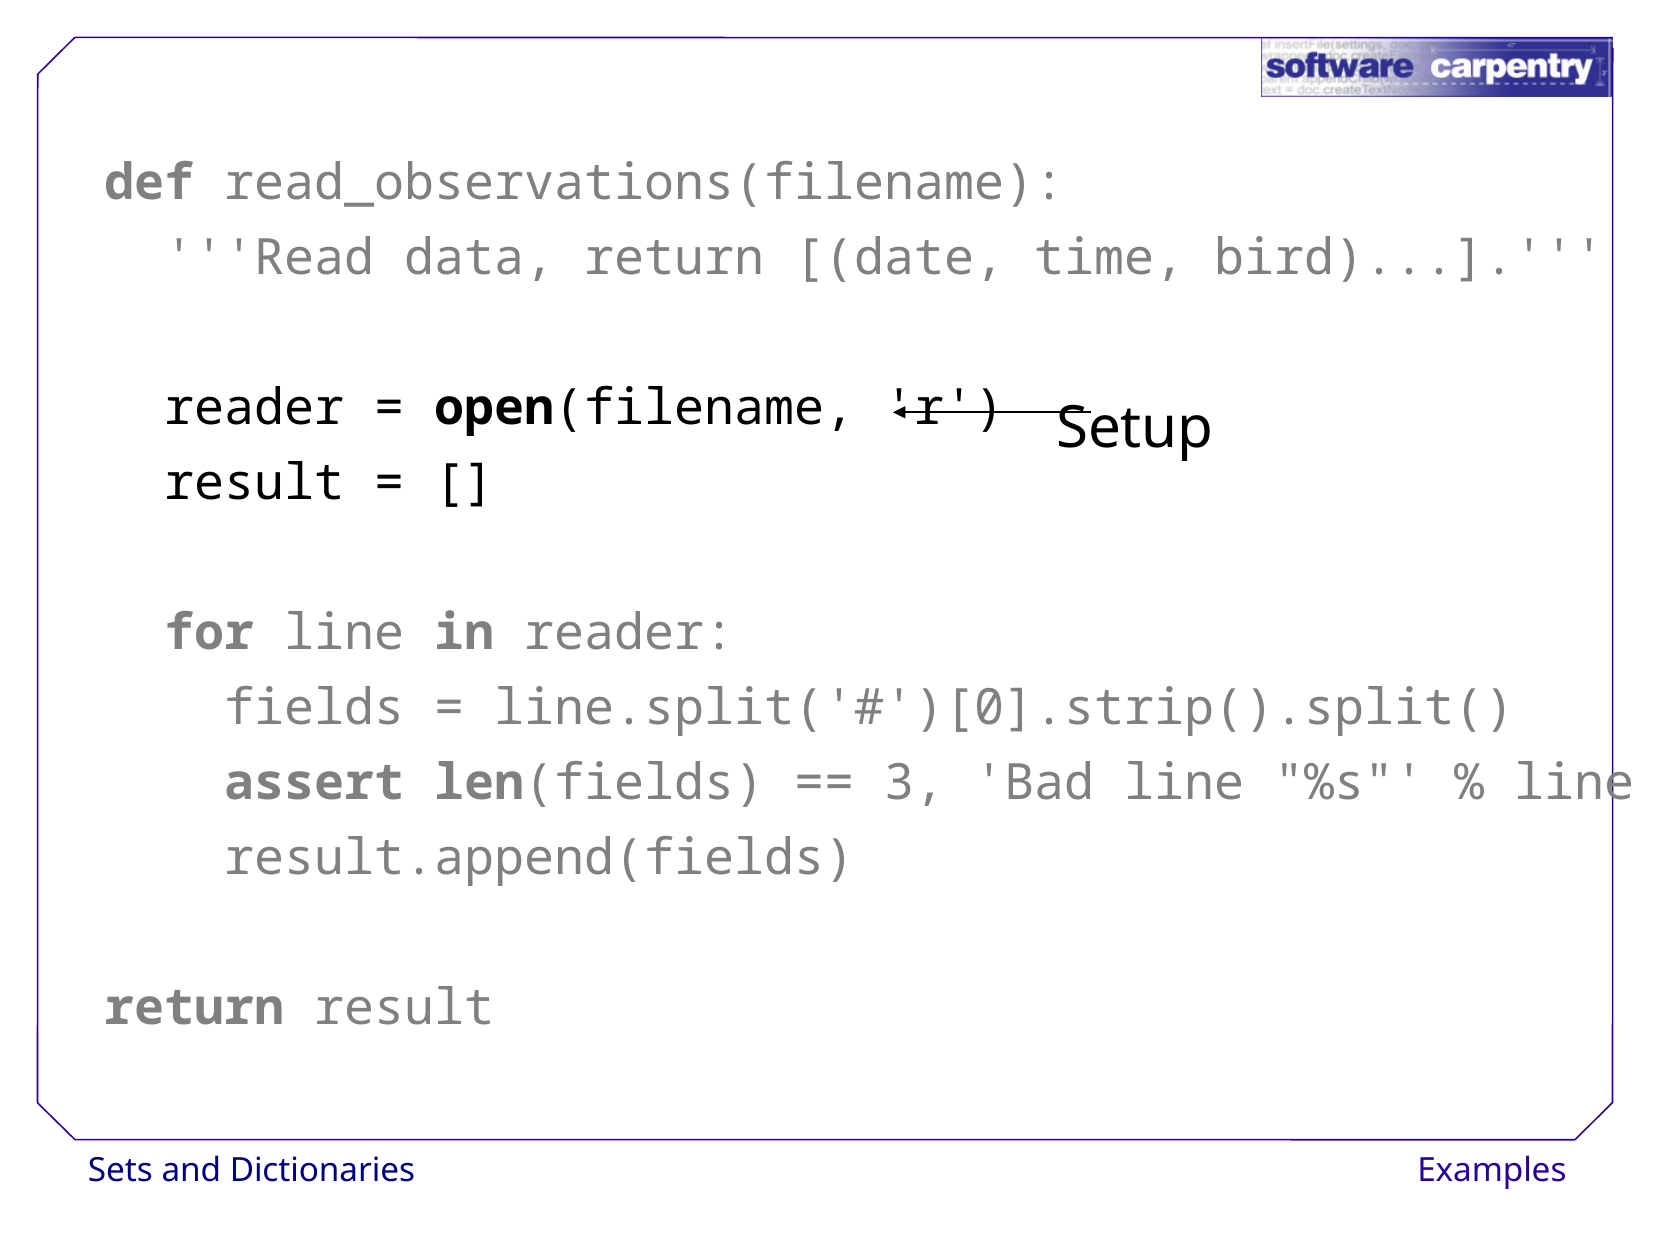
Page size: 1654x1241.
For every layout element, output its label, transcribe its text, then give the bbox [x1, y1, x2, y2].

picture [1261, 39, 1613, 97]
text_box def read_observations(filename): '''Read data, return [(date, time, bird)...].''' reader = open(filename, 'r') result = [] for line in reader: fields = line.split('#')[0].strip().split() assert len(fields) == 3, 'Bad line "%s"' % line result.append(fields) return result [89, 126, 1512, 1058]
text_box Setup [1041, 346, 1379, 467]
